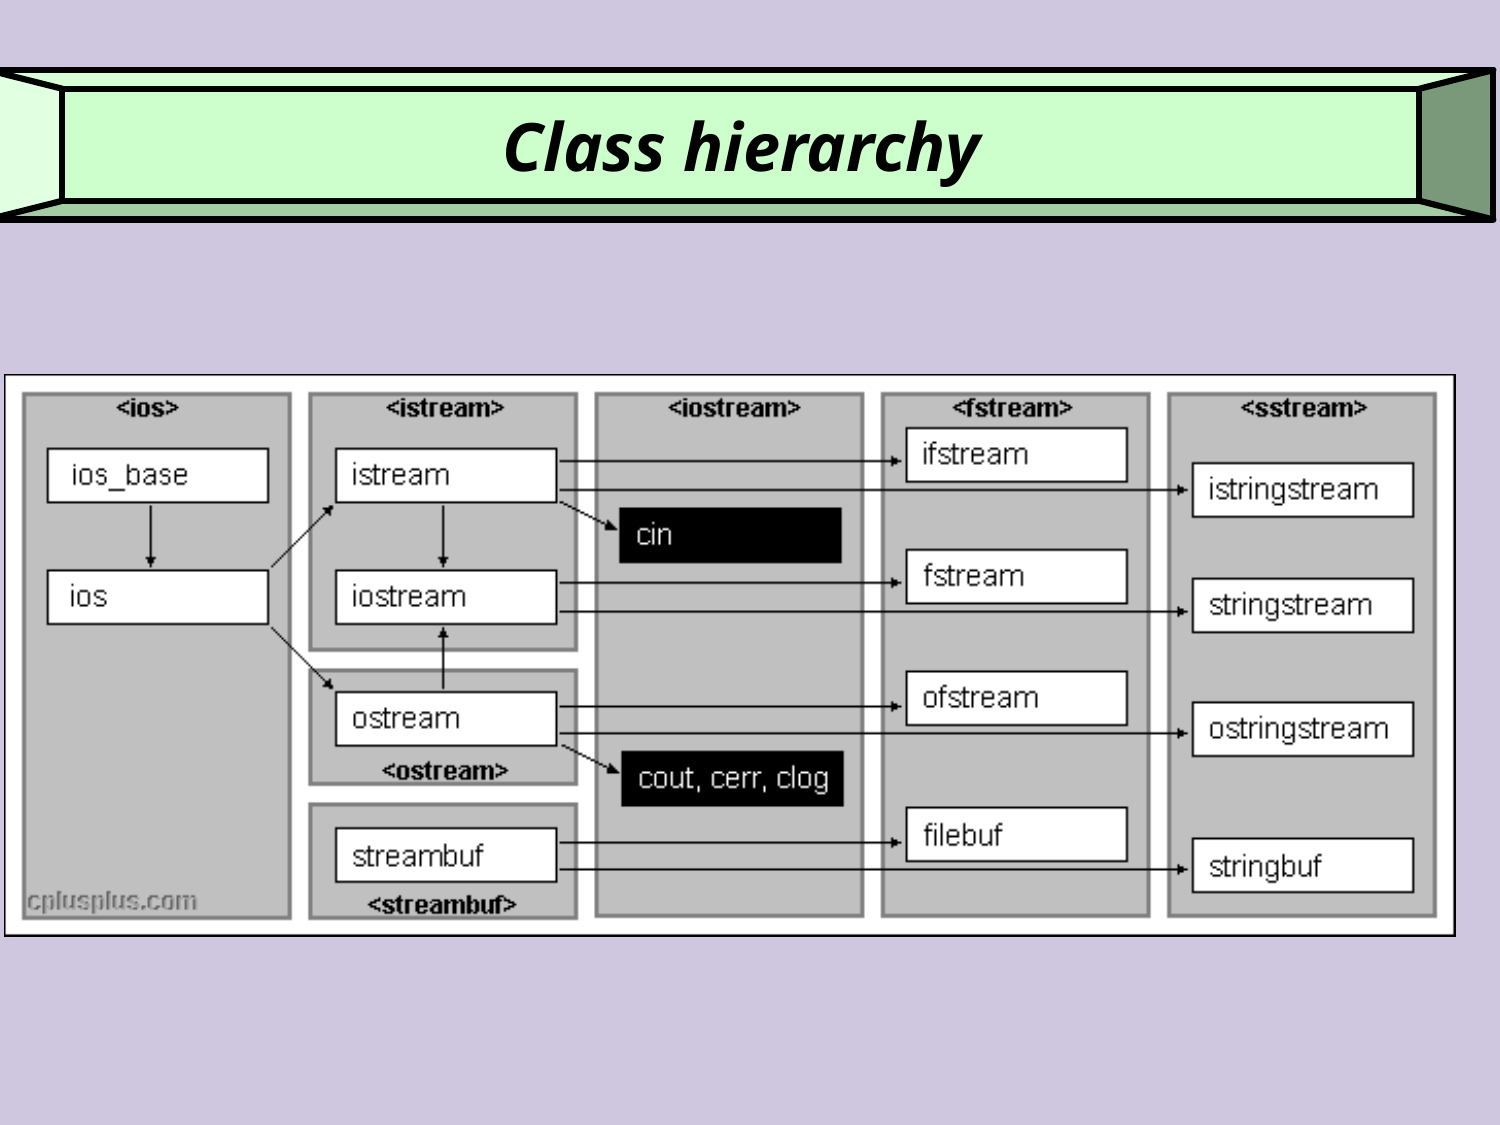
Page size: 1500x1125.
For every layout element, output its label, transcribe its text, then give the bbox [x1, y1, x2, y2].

text_box Class hierarchy [118, 95, 1365, 196]
picture [4, 374, 1456, 937]
picture [0, 69, 1500, 225]
